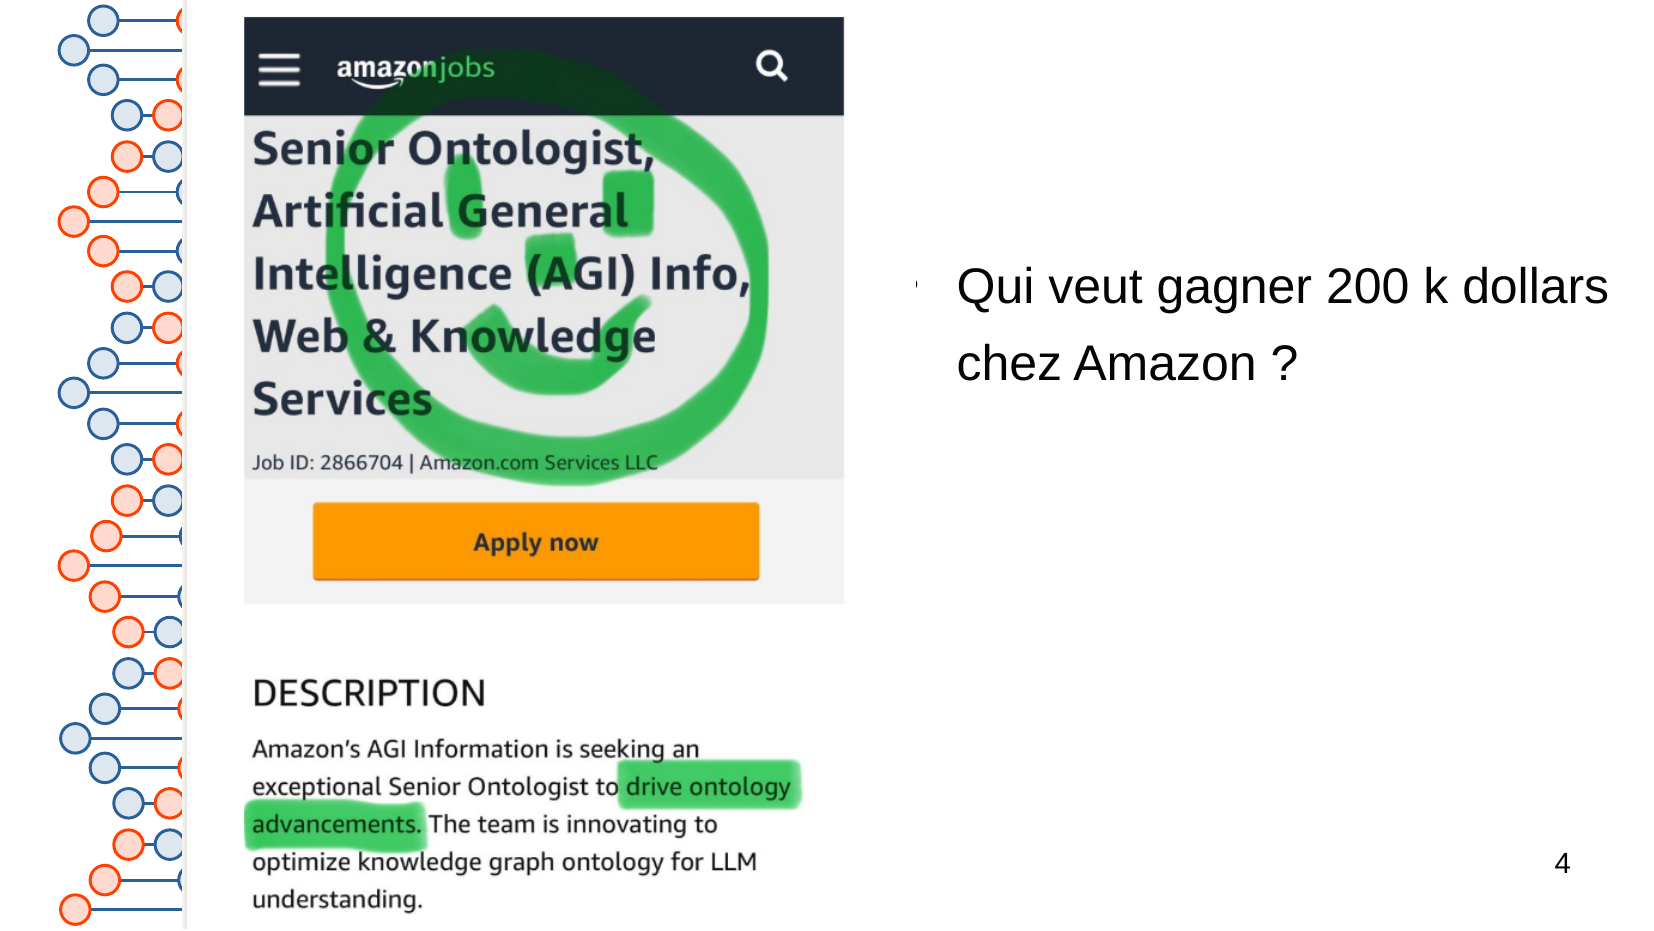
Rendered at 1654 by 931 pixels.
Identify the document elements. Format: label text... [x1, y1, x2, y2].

list Qui veut gagner 200 k dollars chez Amazon ? [916, 257, 1654, 798]
picture [182, 0, 916, 929]
